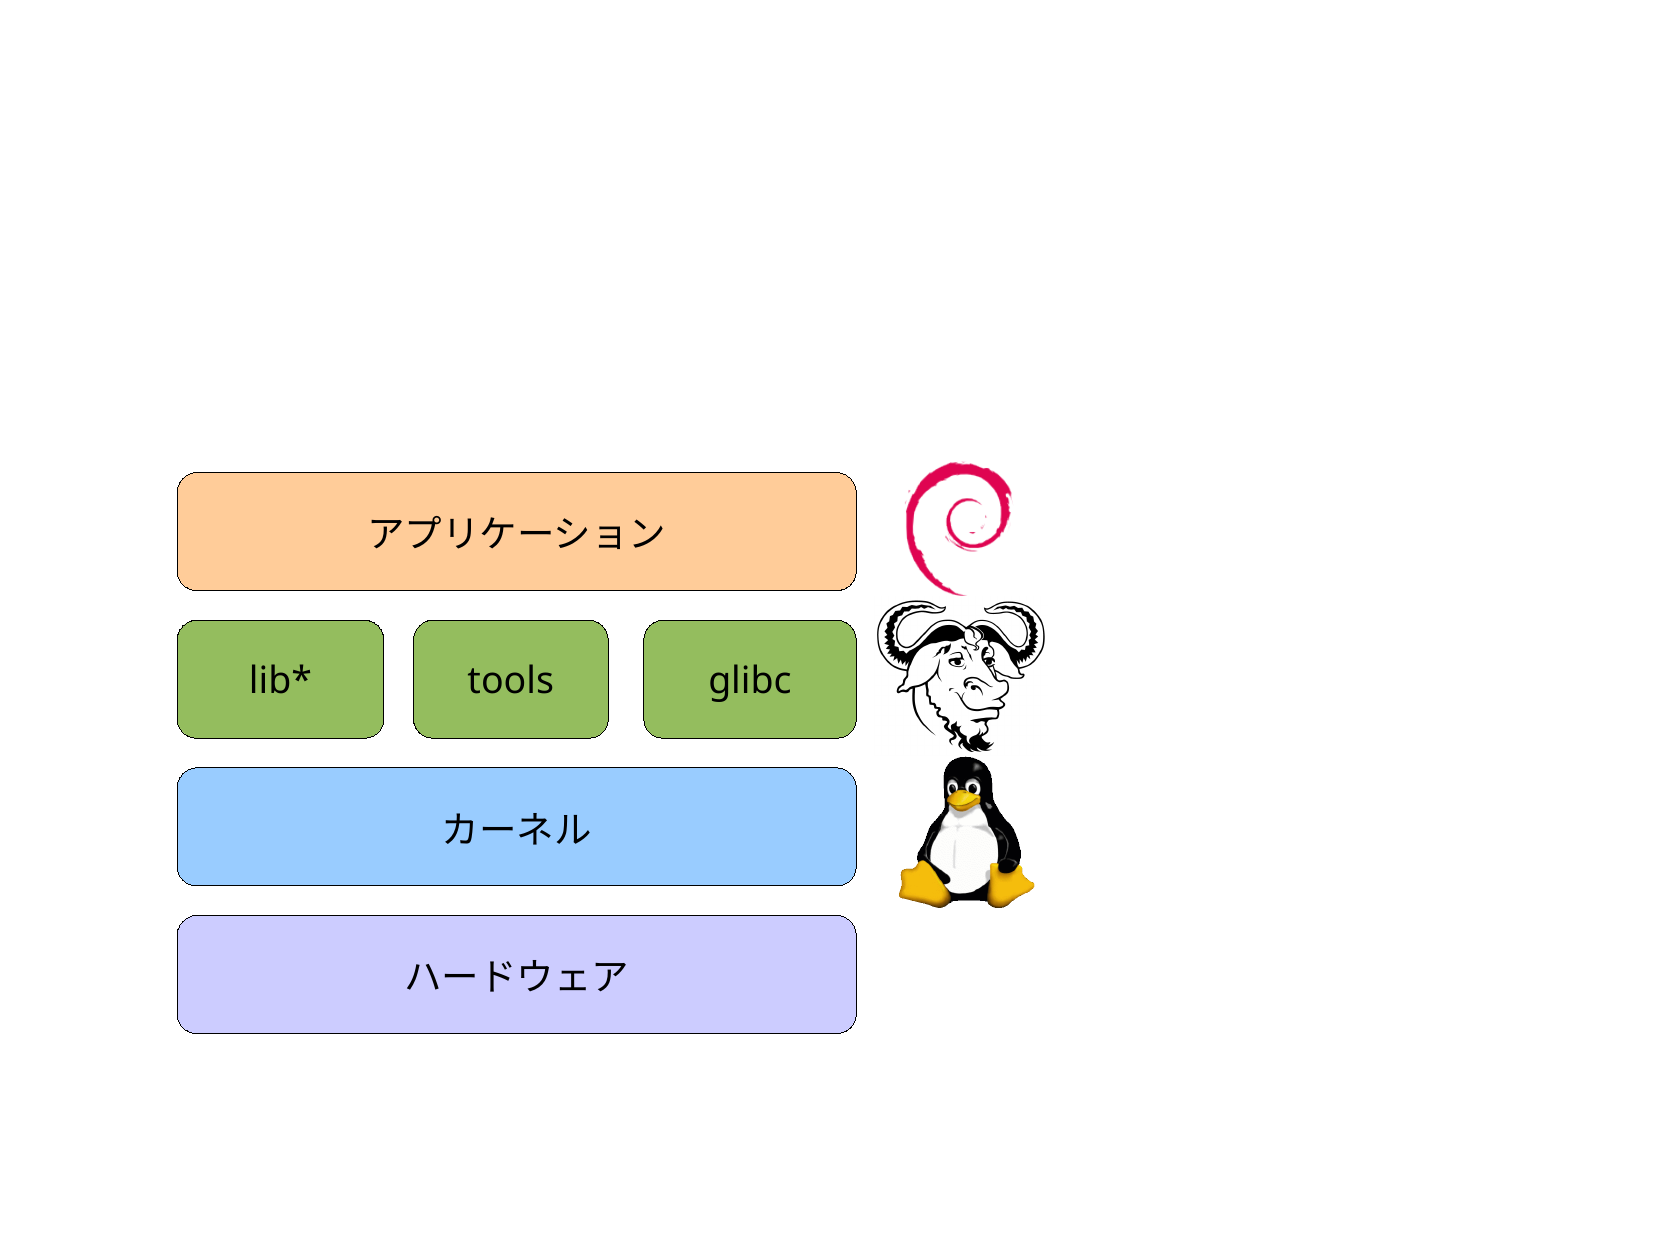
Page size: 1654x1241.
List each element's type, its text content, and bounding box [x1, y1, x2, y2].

picture [874, 454, 1063, 922]
text_box lib* [177, 620, 384, 739]
text_box カーネル [177, 767, 857, 886]
text_box ハードウェア [177, 915, 857, 1034]
text_box アプリケーション [177, 472, 857, 591]
text_box glibc [643, 620, 857, 739]
text_box tools [413, 620, 609, 739]
